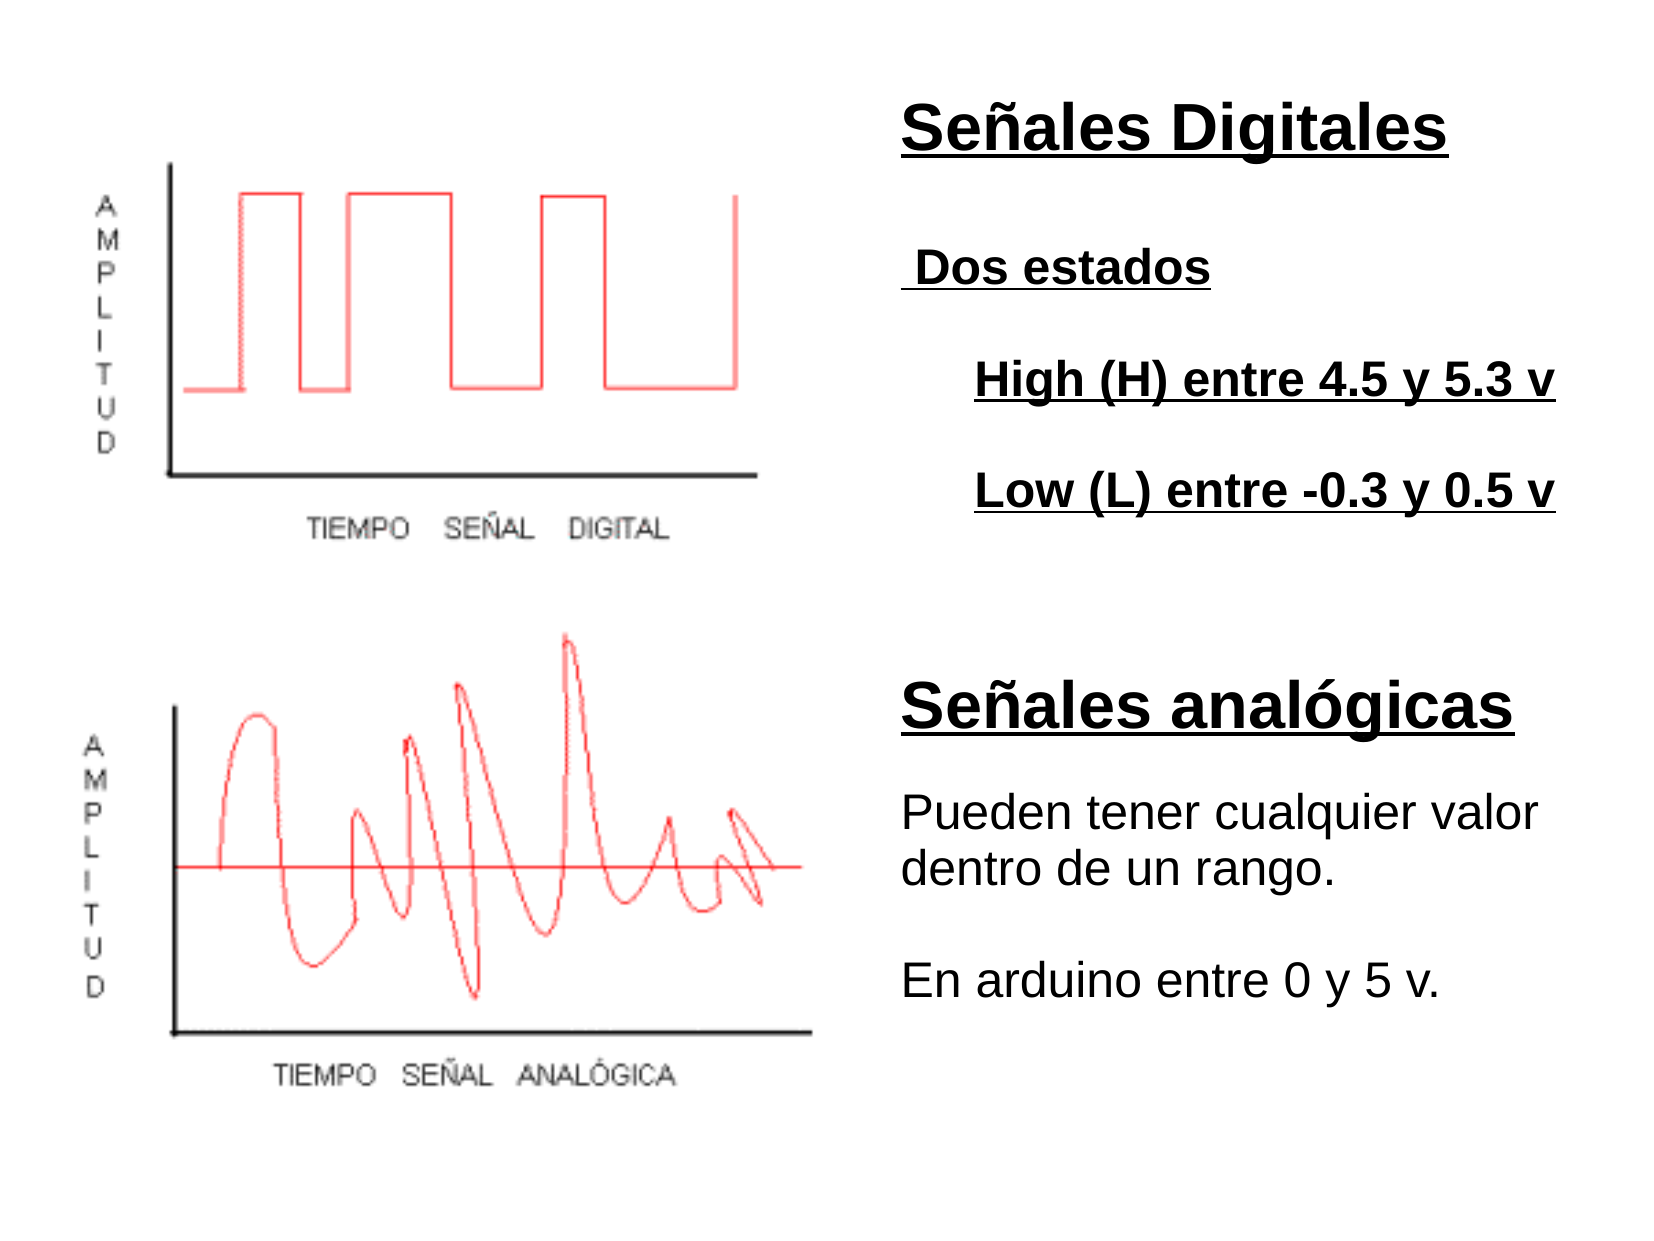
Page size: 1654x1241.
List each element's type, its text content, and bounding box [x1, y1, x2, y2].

picture [47, 141, 885, 1158]
text_box Señales Digitales Dos estados High (H) entre 4.5 y 5.3 v Low (L) entre -0.3 y 0.5 v Señales analógicas Pueden tener cualquier valor dentro de un rango. En arduino entre 0 y 5 v. [885, 82, 1619, 1178]
